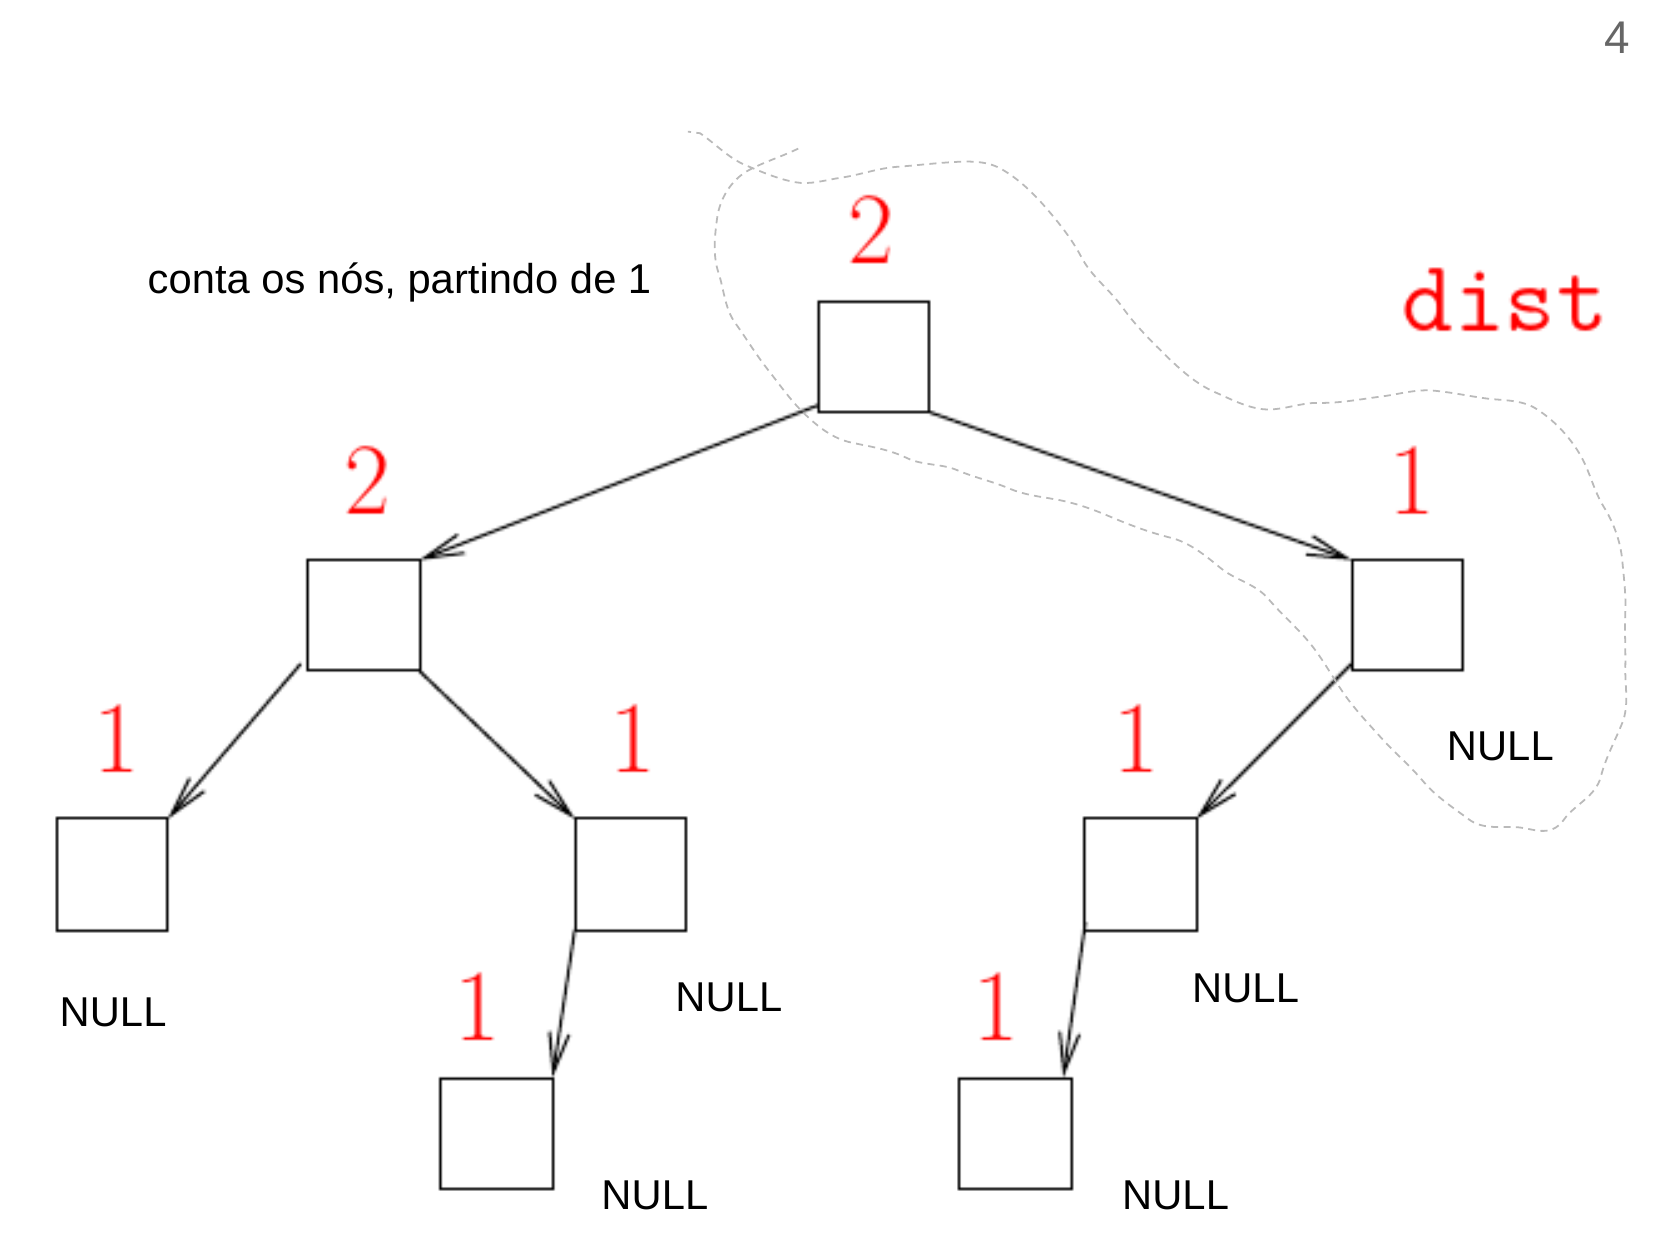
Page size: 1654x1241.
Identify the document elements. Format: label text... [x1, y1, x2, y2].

text_box NULL [1432, 708, 1569, 777]
text_box NULL [44, 974, 182, 1043]
text_box NULL [660, 959, 798, 1028]
text_box NULL [1177, 950, 1314, 1019]
text_box NULL [1107, 1157, 1244, 1226]
text_box NULL [586, 1157, 724, 1226]
text_box conta os nós, partindo de 1 [132, 241, 667, 311]
picture [44, 191, 1610, 1206]
